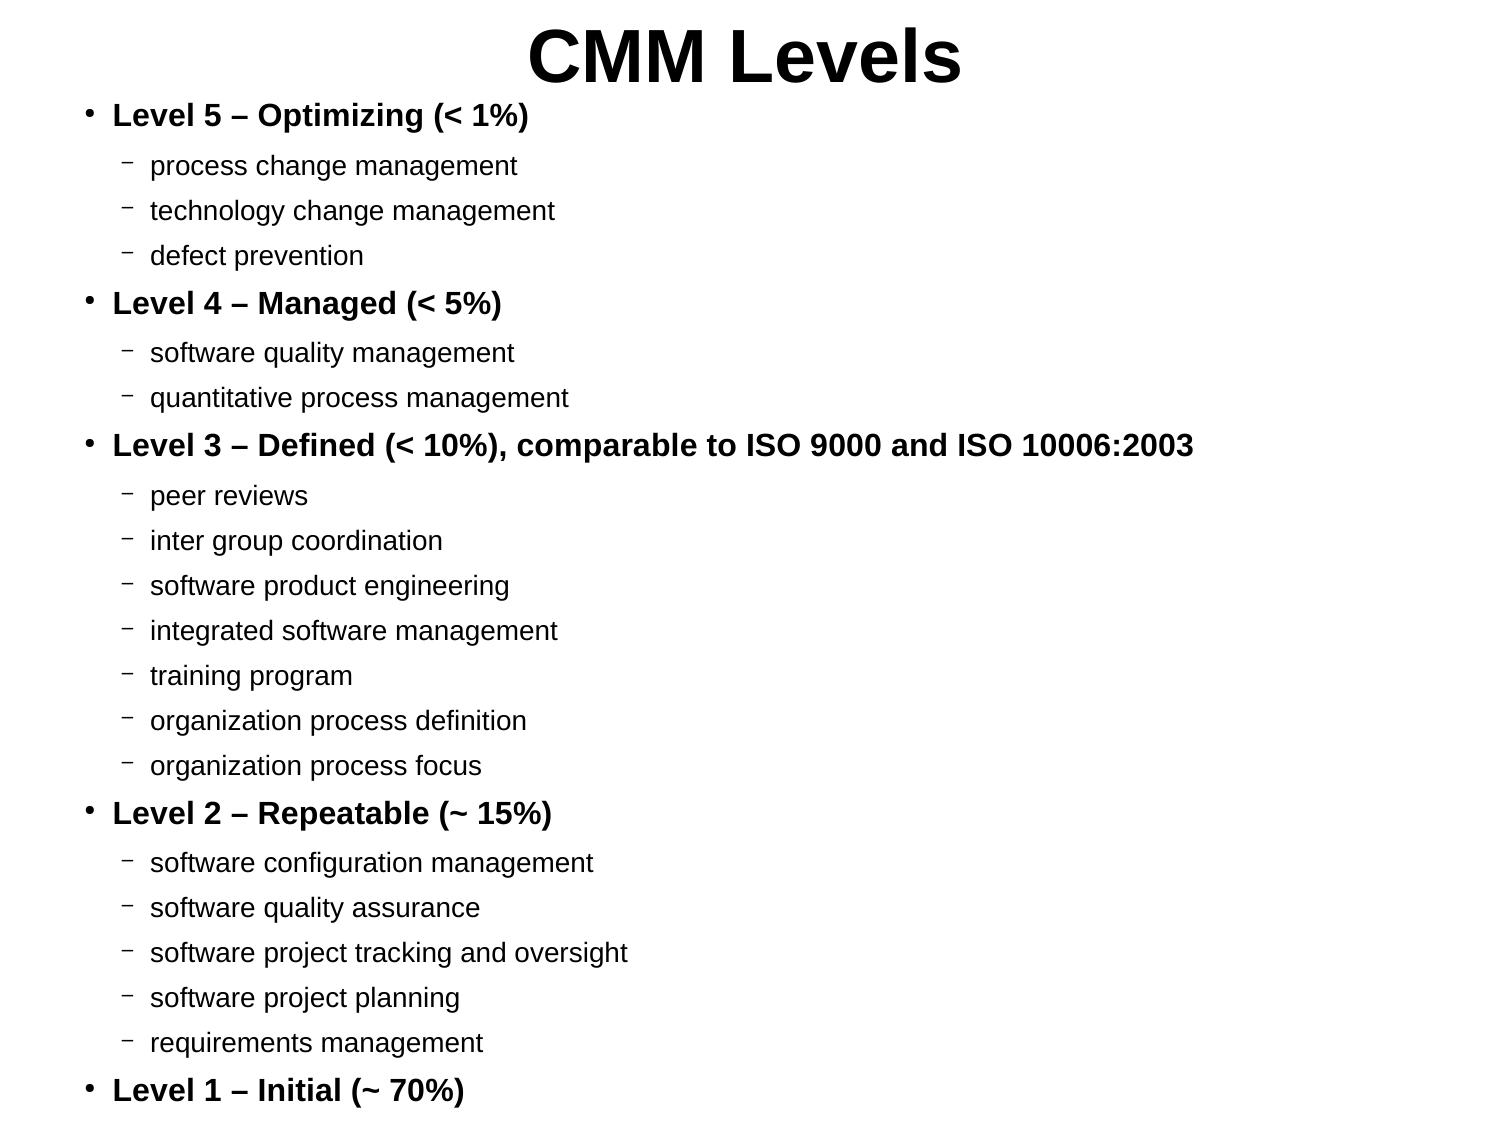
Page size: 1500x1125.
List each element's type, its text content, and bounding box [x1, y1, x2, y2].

title CMM Levels [70, 21, 1421, 83]
list Level 5 – Optimizing (< 1%) process change management technology change management defect prevention Level 4 – Managed (< 5%) software quality management quantitative process management Level 3 – Defined (< 10%), comparable to ISO 9000 and ISO 10006:2003 peer reviews inter group coordination software product engineering integrated software management training program organization process definition organization process focus Level 2 – Repeatable (~ 15%) software configuration management software quality assurance software project tracking and oversight software project planning requirements management Level 1 – Initial (~ 70%) [75, 94, 1430, 1123]
